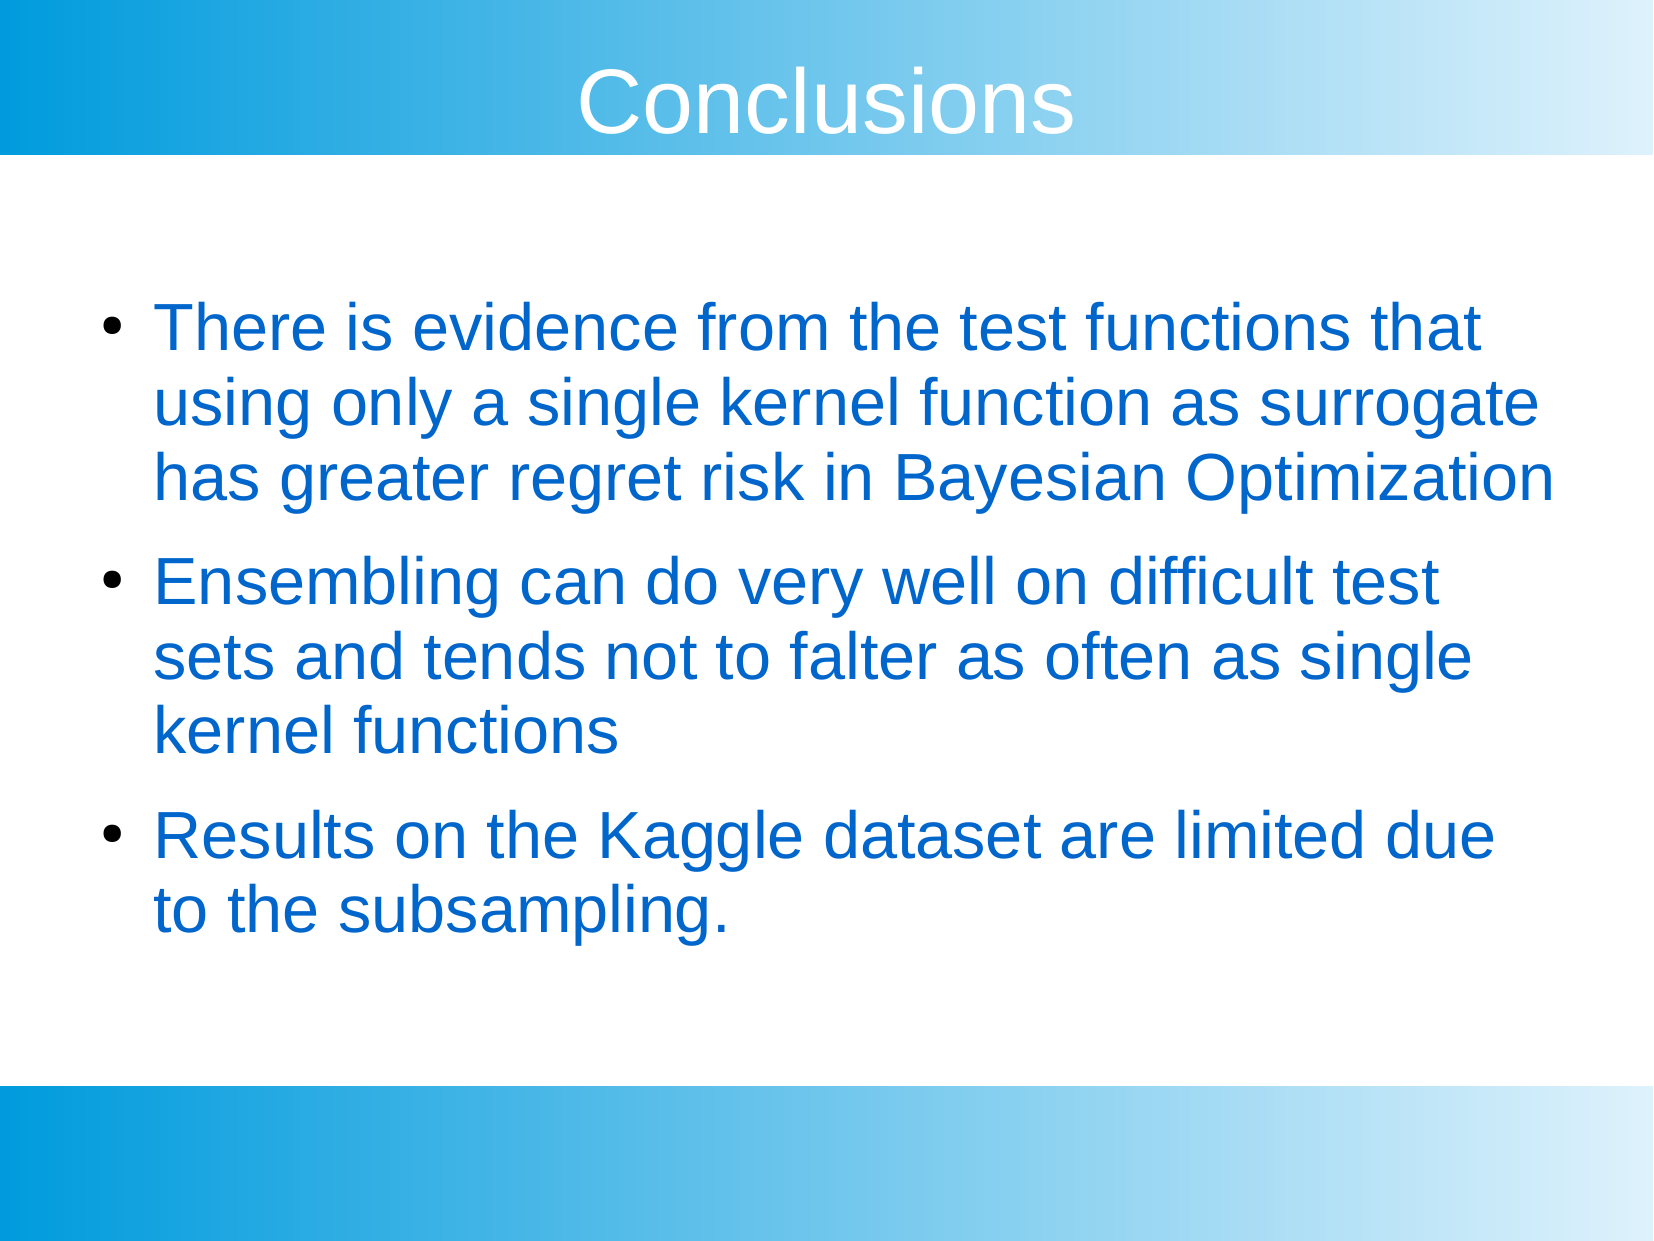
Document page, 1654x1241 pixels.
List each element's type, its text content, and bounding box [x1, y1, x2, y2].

title Conclusions [82, 49, 1571, 155]
list There is evidence from the test functions that using only a single kernel function as surrogate has greater regret risk in Bayesian Optimization Ensembling can do very well on difficult test sets and tends not to falter as often as single kernel functions Results on the Kaggle dataset are limited due to the subsampling. [82, 290, 1571, 1010]
